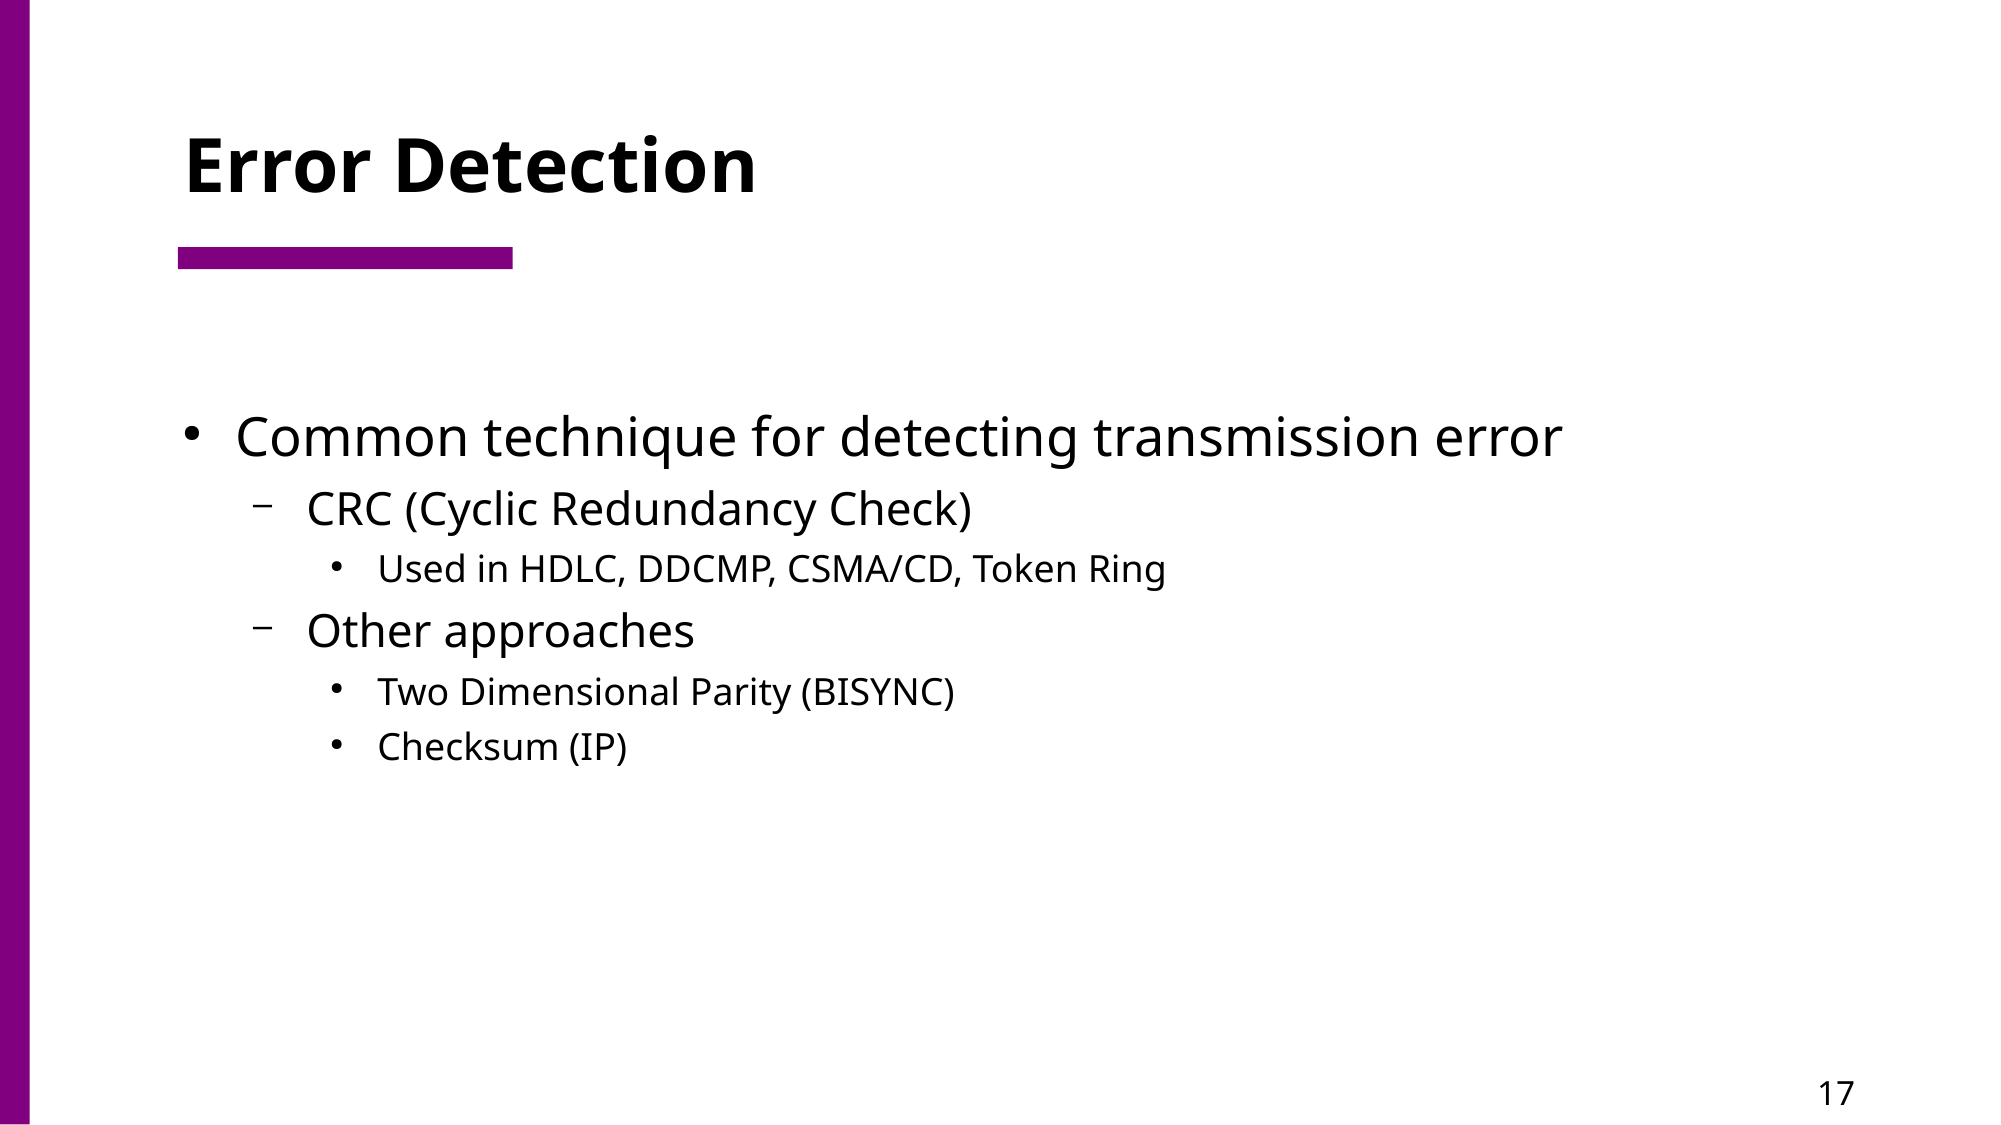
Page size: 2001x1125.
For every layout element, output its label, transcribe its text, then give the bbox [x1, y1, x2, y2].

list Common technique for detecting transmission error CRC (Cyclic Redundancy Check) Used in HDLC, DDCMP, CSMA/CD, Token Ring Other approaches Two Dimensional Parity (BISYNC) Checksum (IP) [149, 184, 1959, 1024]
title Error Detection [133, 90, 1946, 216]
